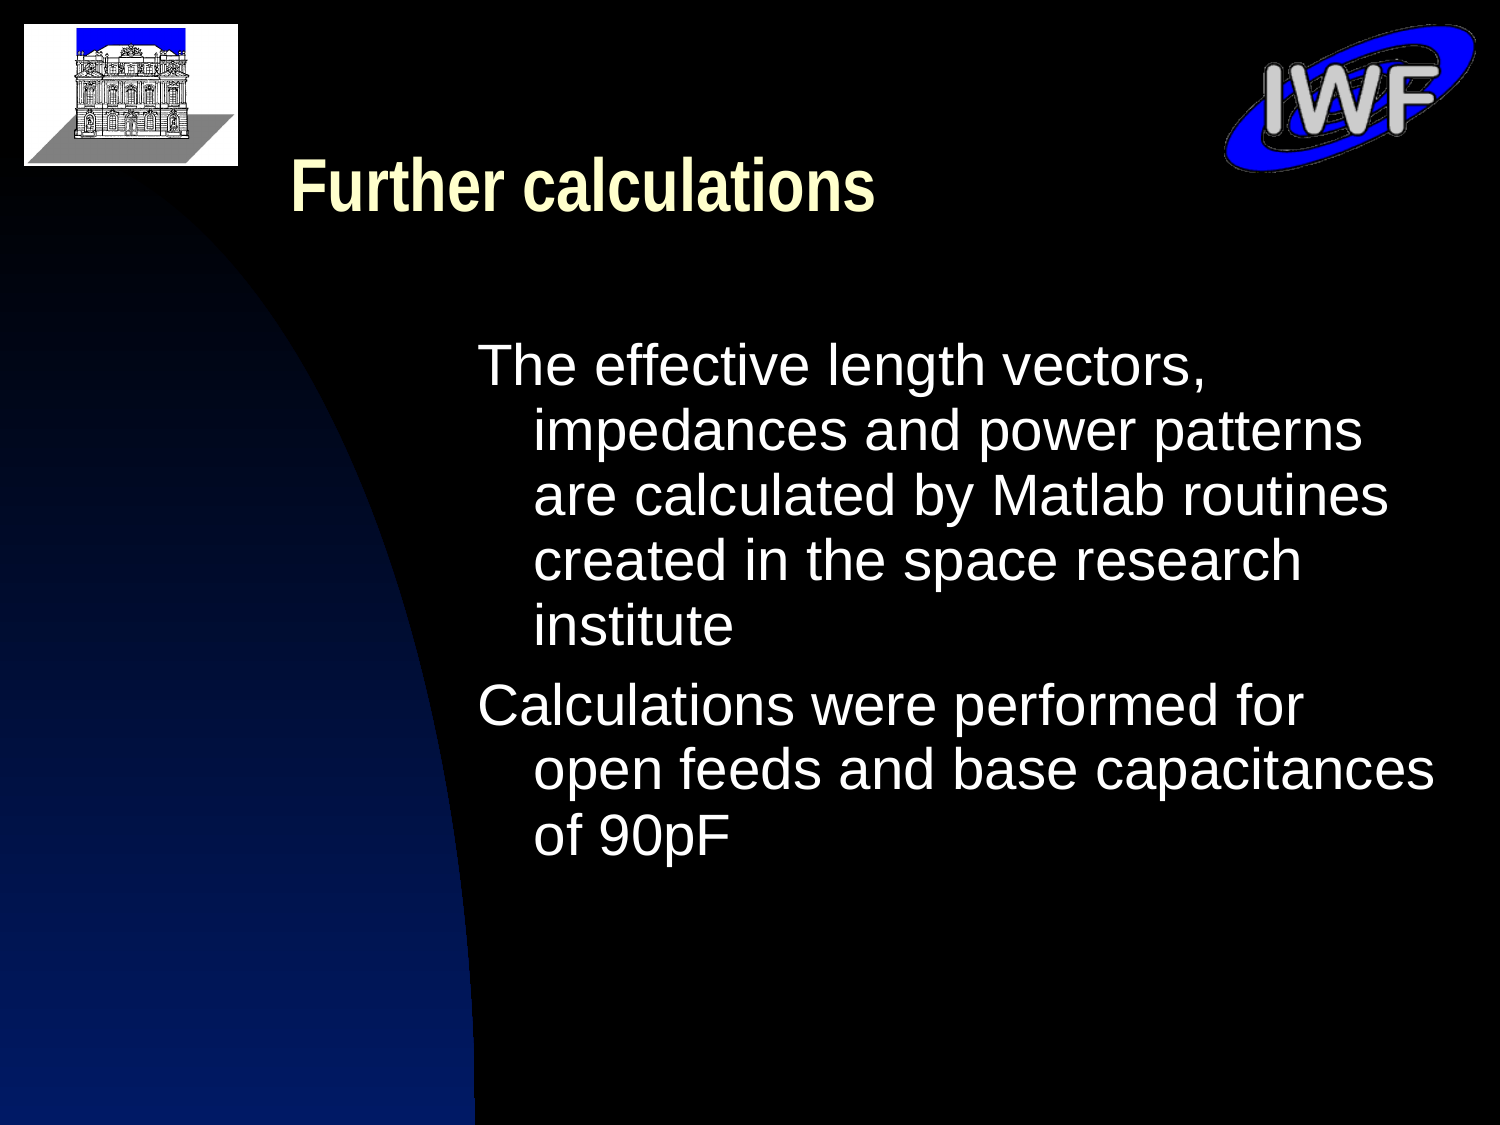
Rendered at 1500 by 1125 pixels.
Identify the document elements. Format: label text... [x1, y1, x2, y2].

picture [1224, 24, 1476, 173]
title Further calculations [275, 99, 1463, 288]
picture [24, 24, 238, 166]
list The effective length vectors, impedances and power patterns are calculated by Matlab routines created in the space research institute Calculations were performed for open feeds and base capacitances of 90pF [462, 324, 1463, 1001]
